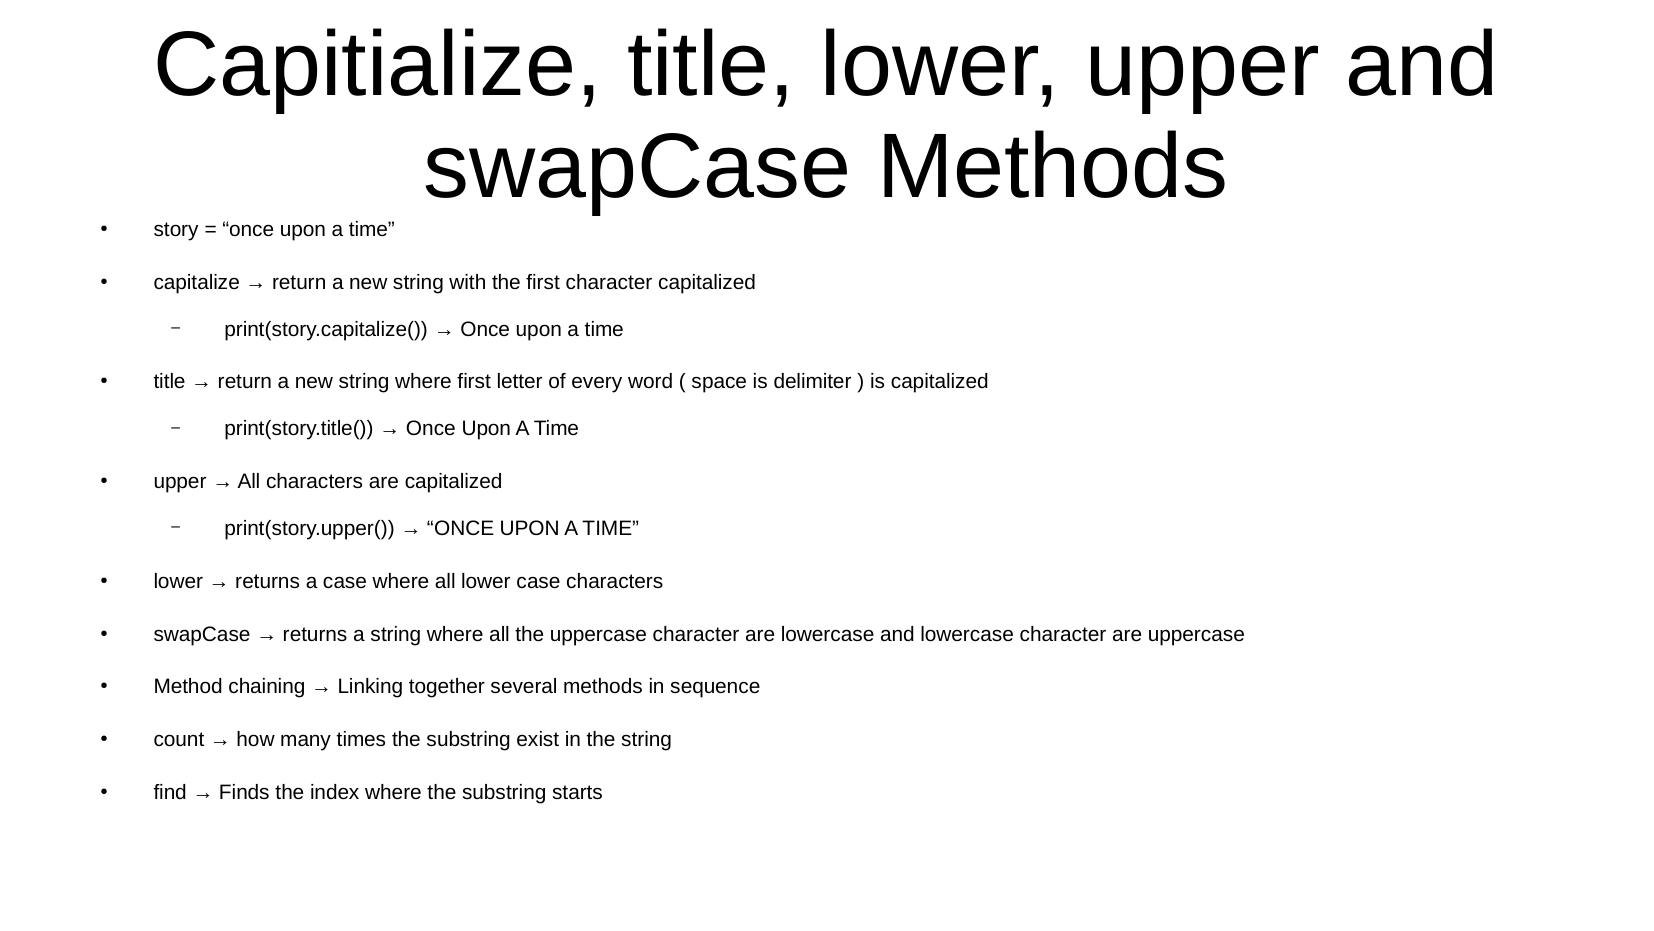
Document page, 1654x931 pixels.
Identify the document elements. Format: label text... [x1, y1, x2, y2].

title Capitialize, title, lower, upper and swapCase Methods [82, 12, 1571, 217]
list story = “once upon a time” capitalize → return a new string with the first character capitalized print(story.capitalize()) → Once upon a time title → return a new string where first letter of every word ( space is delimiter ) is capitalized print(story.title()) → Once Upon A Time upper → All characters are capitalized print(story.upper()) → “ONCE UPON A TIME” lower → returns a case where all lower case characters swapCase → returns a string where all the uppercase character are lowercase and lowercase character are uppercase Method chaining → Linking together several methods in sequence count → how many times the substring exist in the string find → Finds the index where the substring starts [82, 217, 1576, 886]
